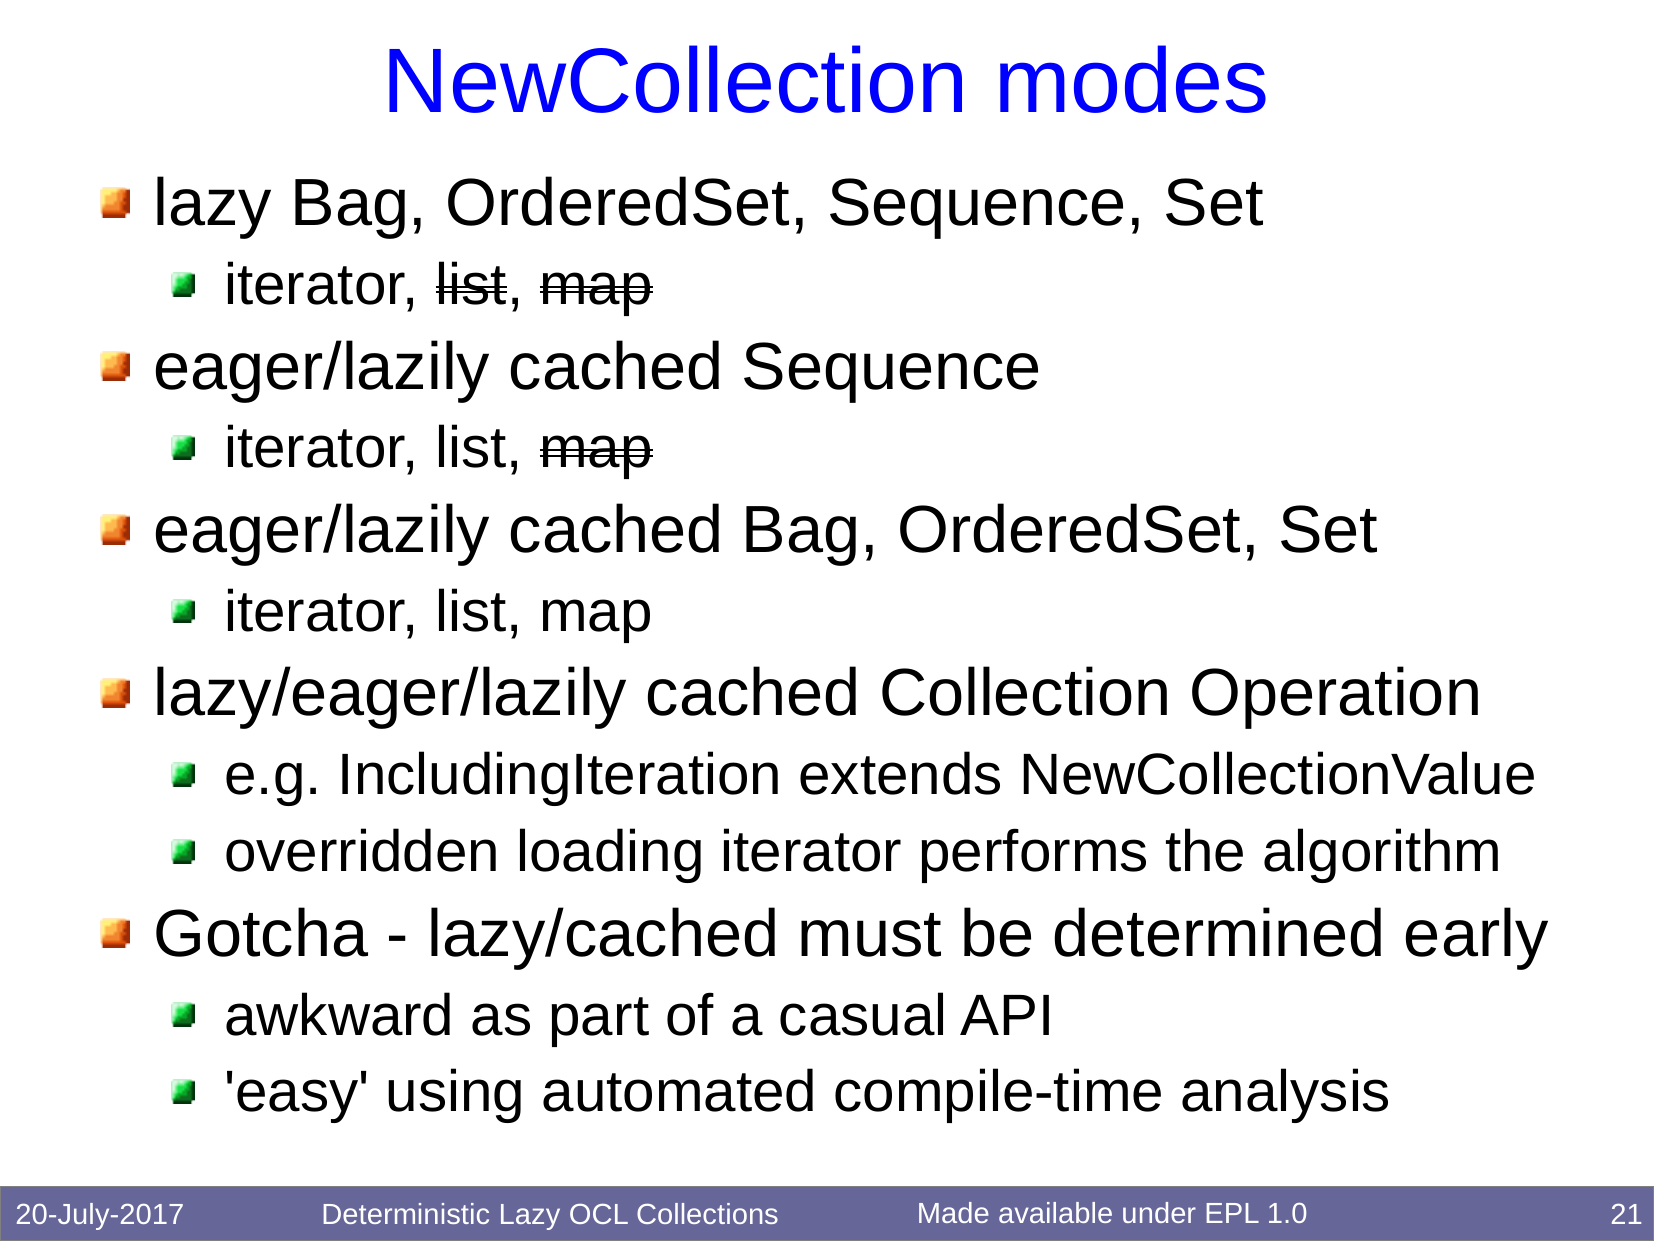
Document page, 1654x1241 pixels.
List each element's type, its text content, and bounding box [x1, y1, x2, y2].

list lazy Bag, OrderedSet, Sequence, Set iterator, list, map eager/lazily cached Sequence iterator, list, map eager/lazily cached Bag, OrderedSet, Set iterator, list, map lazy/eager/lazily cached Collection Operation e.g. IncludingIteration extends NewCollectionValue overridden loading iterator performs the algorithm Gotcha - lazy/cached must be determined early awkward as part of a casual API 'easy' using automated compile-time analysis [82, 165, 1571, 1123]
title NewCollection modes [82, 0, 1571, 165]
